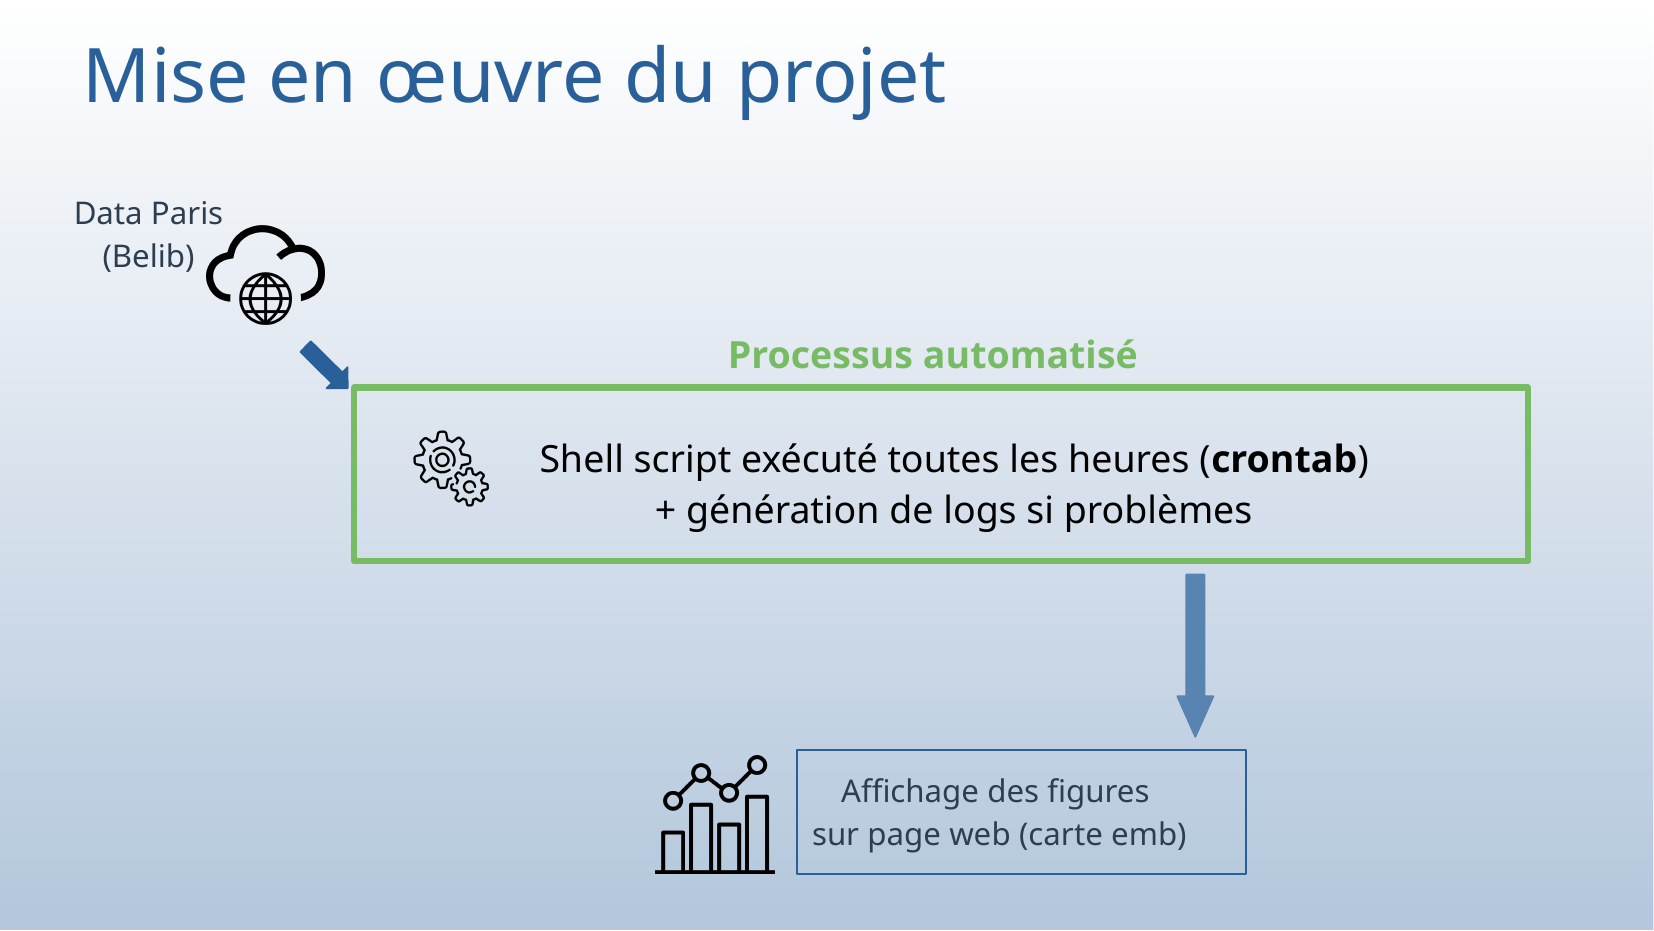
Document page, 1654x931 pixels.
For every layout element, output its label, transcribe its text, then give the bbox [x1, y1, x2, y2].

text_box Affichage des figures sur page web (carte emb) [797, 750, 1247, 874]
title Mise en œuvre du projet [82, 0, 1571, 151]
text_box [59, 224, 1595, 931]
text_box Data Paris (Belib) [59, 171, 266, 296]
text_box Shell script exécuté toutes les heures (crontab) + génération de logs si problèmes [485, 454, 1424, 514]
picture [206, 225, 325, 325]
picture [413, 430, 489, 507]
text_box Processus automatisé [637, 324, 1229, 384]
picture [655, 755, 775, 875]
